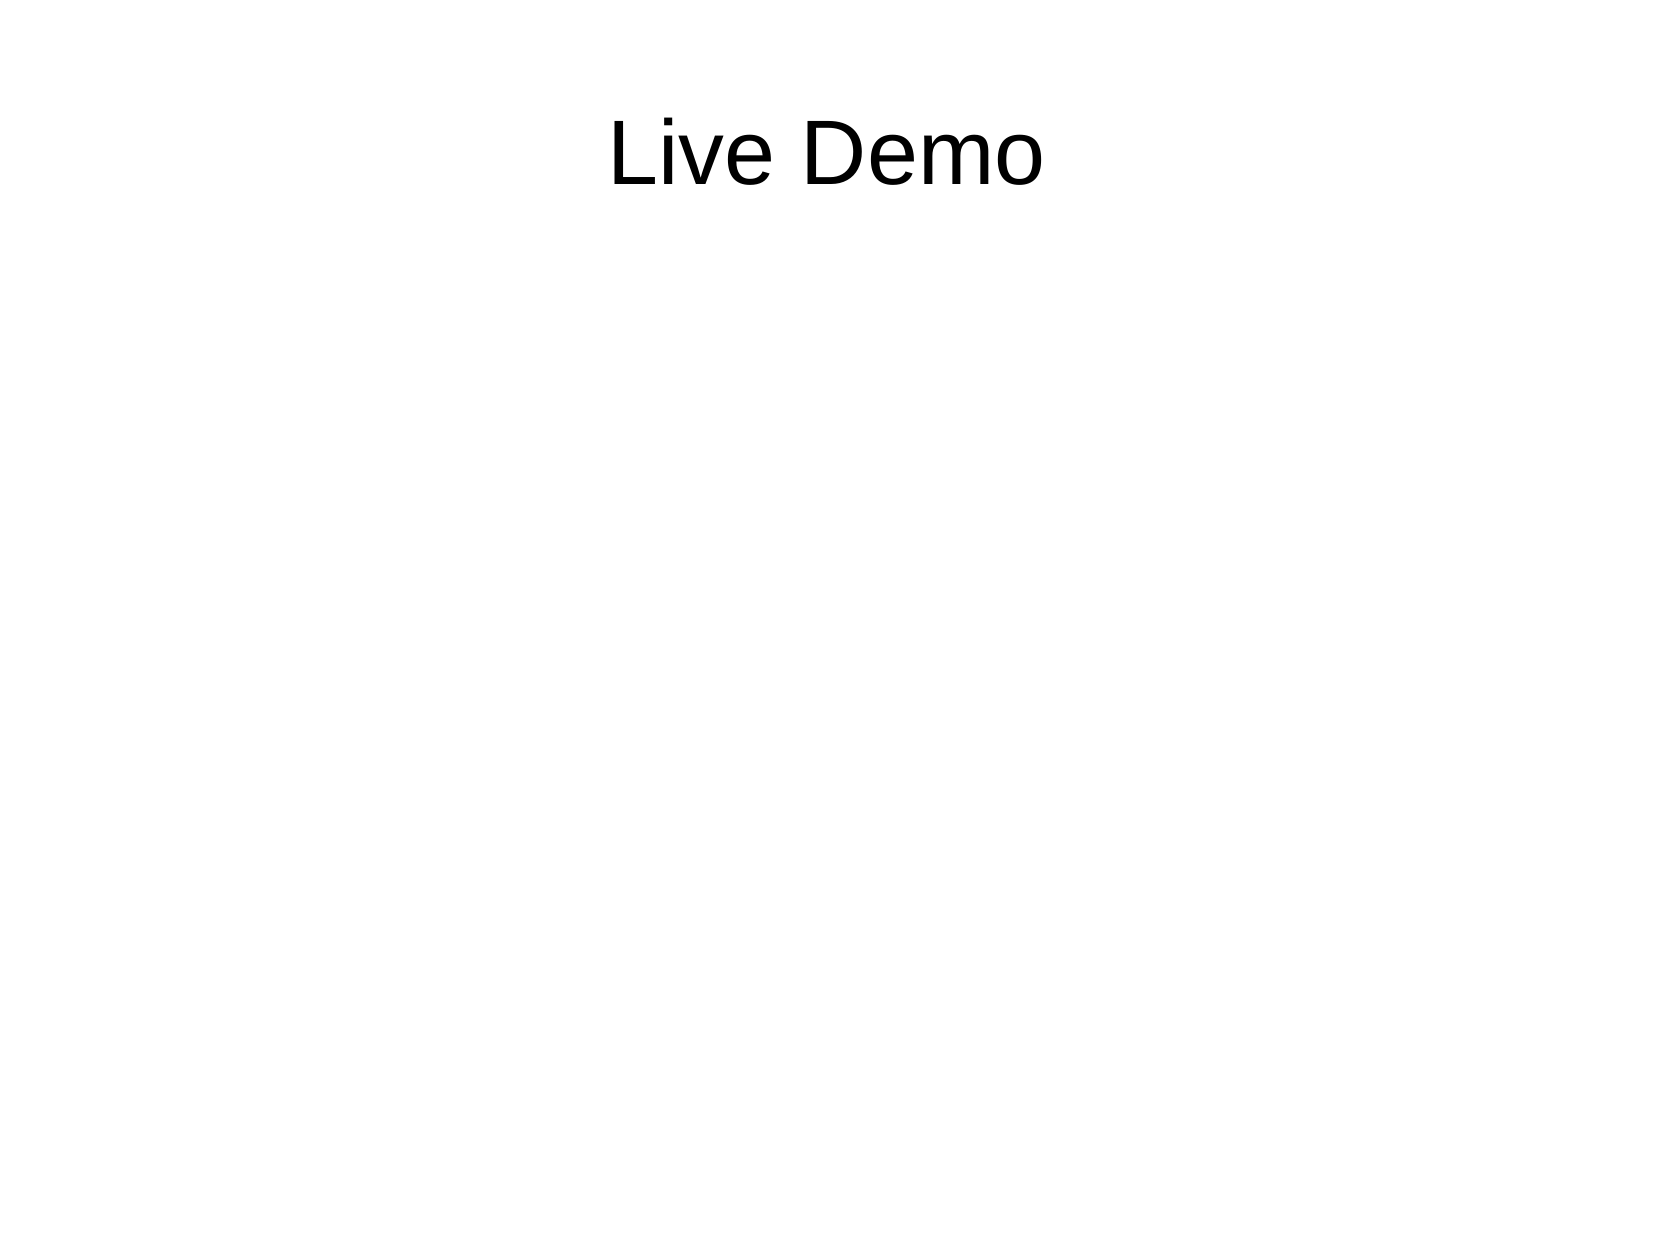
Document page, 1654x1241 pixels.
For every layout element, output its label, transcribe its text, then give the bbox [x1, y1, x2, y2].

title Live Demo [82, 56, 1571, 250]
